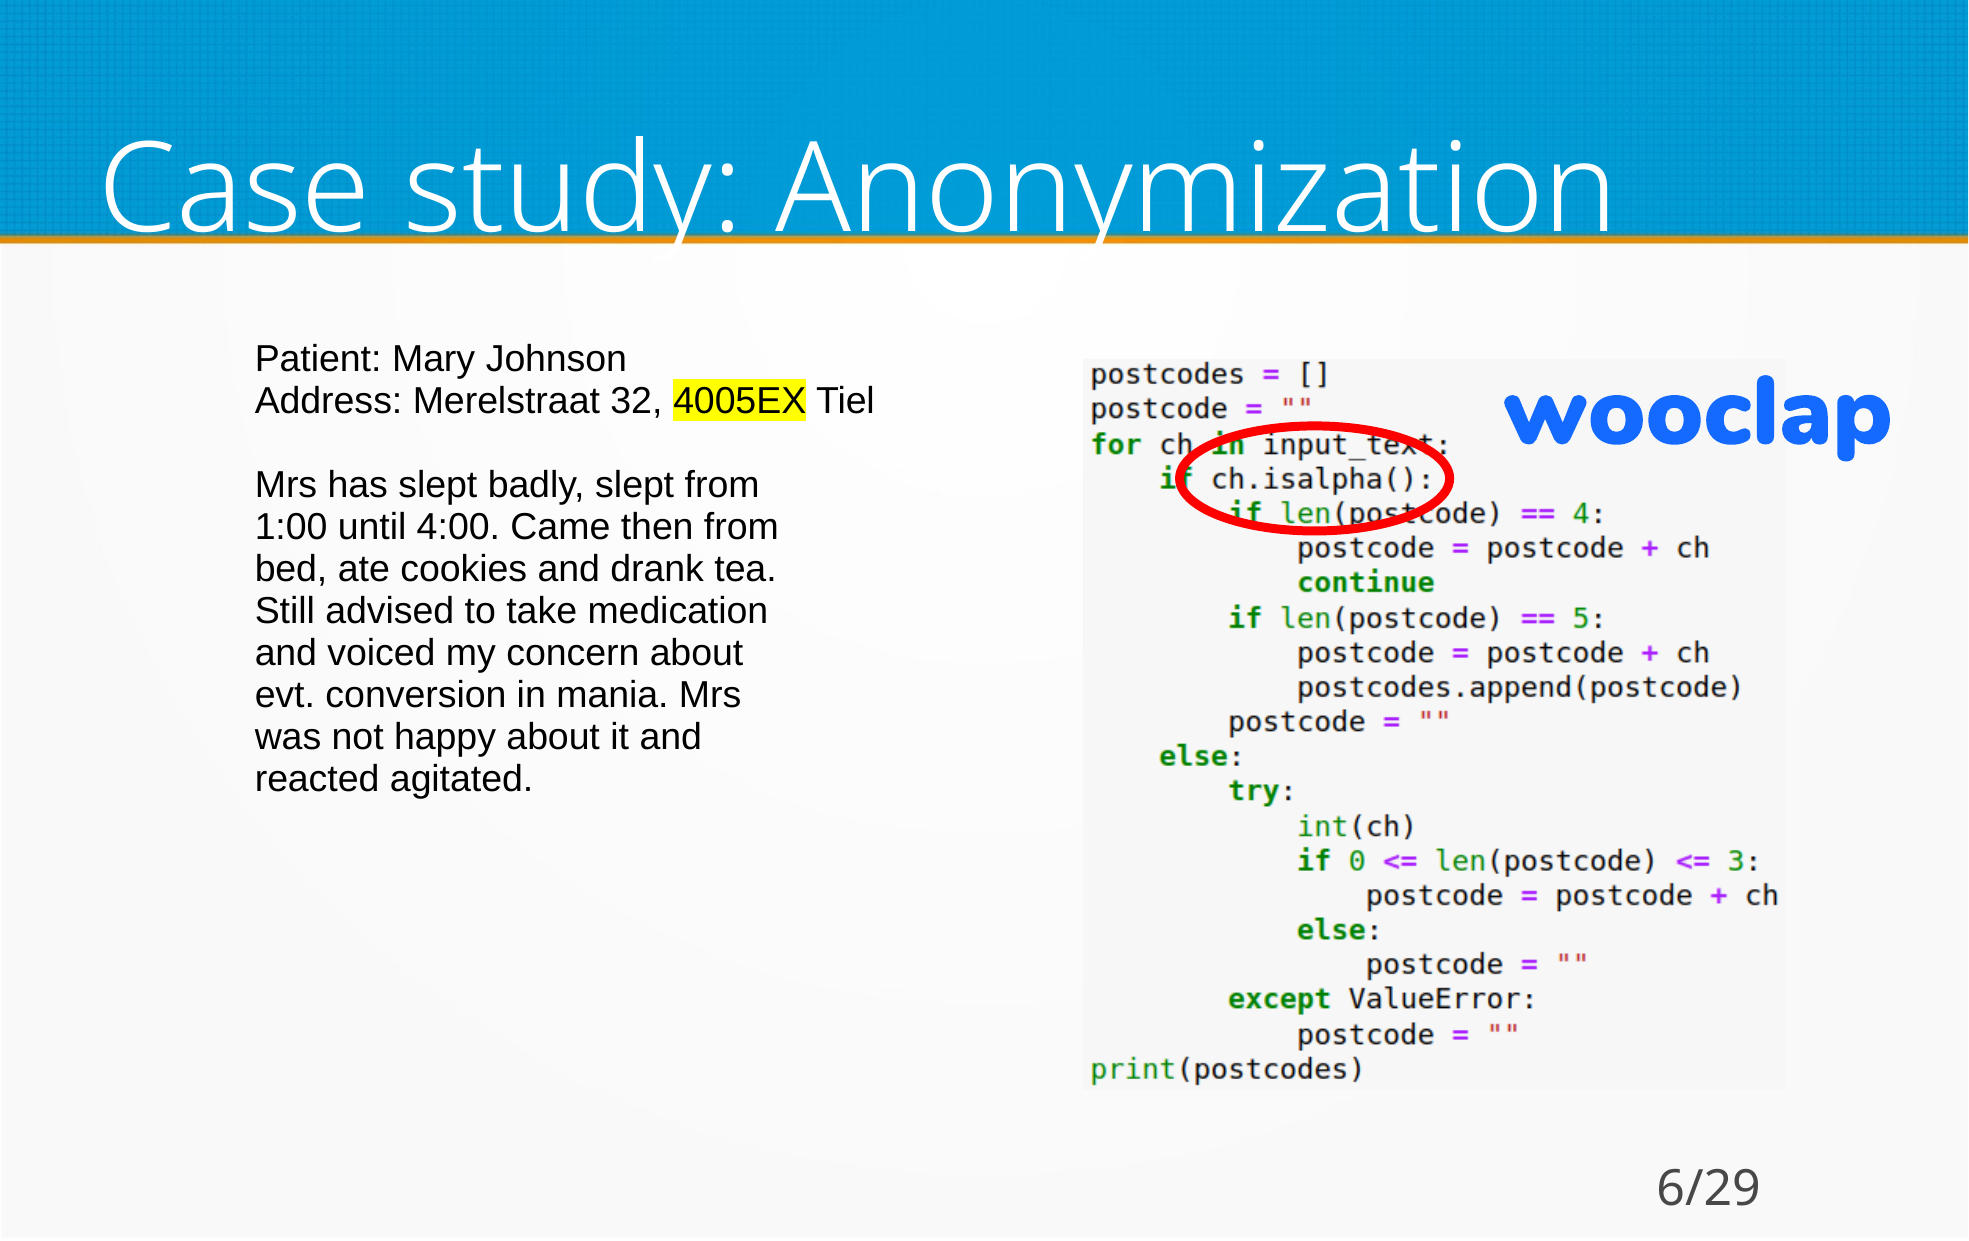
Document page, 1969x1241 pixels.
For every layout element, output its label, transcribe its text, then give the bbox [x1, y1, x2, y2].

text_box Patient: Mary Johnson Address: Merelstraat 32, 4005EX Tiel Mrs has slept badly, slept from 1:00 until 4:00. Came then from bed, ate cookies and drank tea. Still advised to take medication and voiced my concern about evt. conversion in mania. Mrs was not happy about it and reacted agitated. [240, 330, 991, 807]
picture [0, 233, 1969, 1241]
title Case study: Anonymization [98, 49, 1870, 257]
